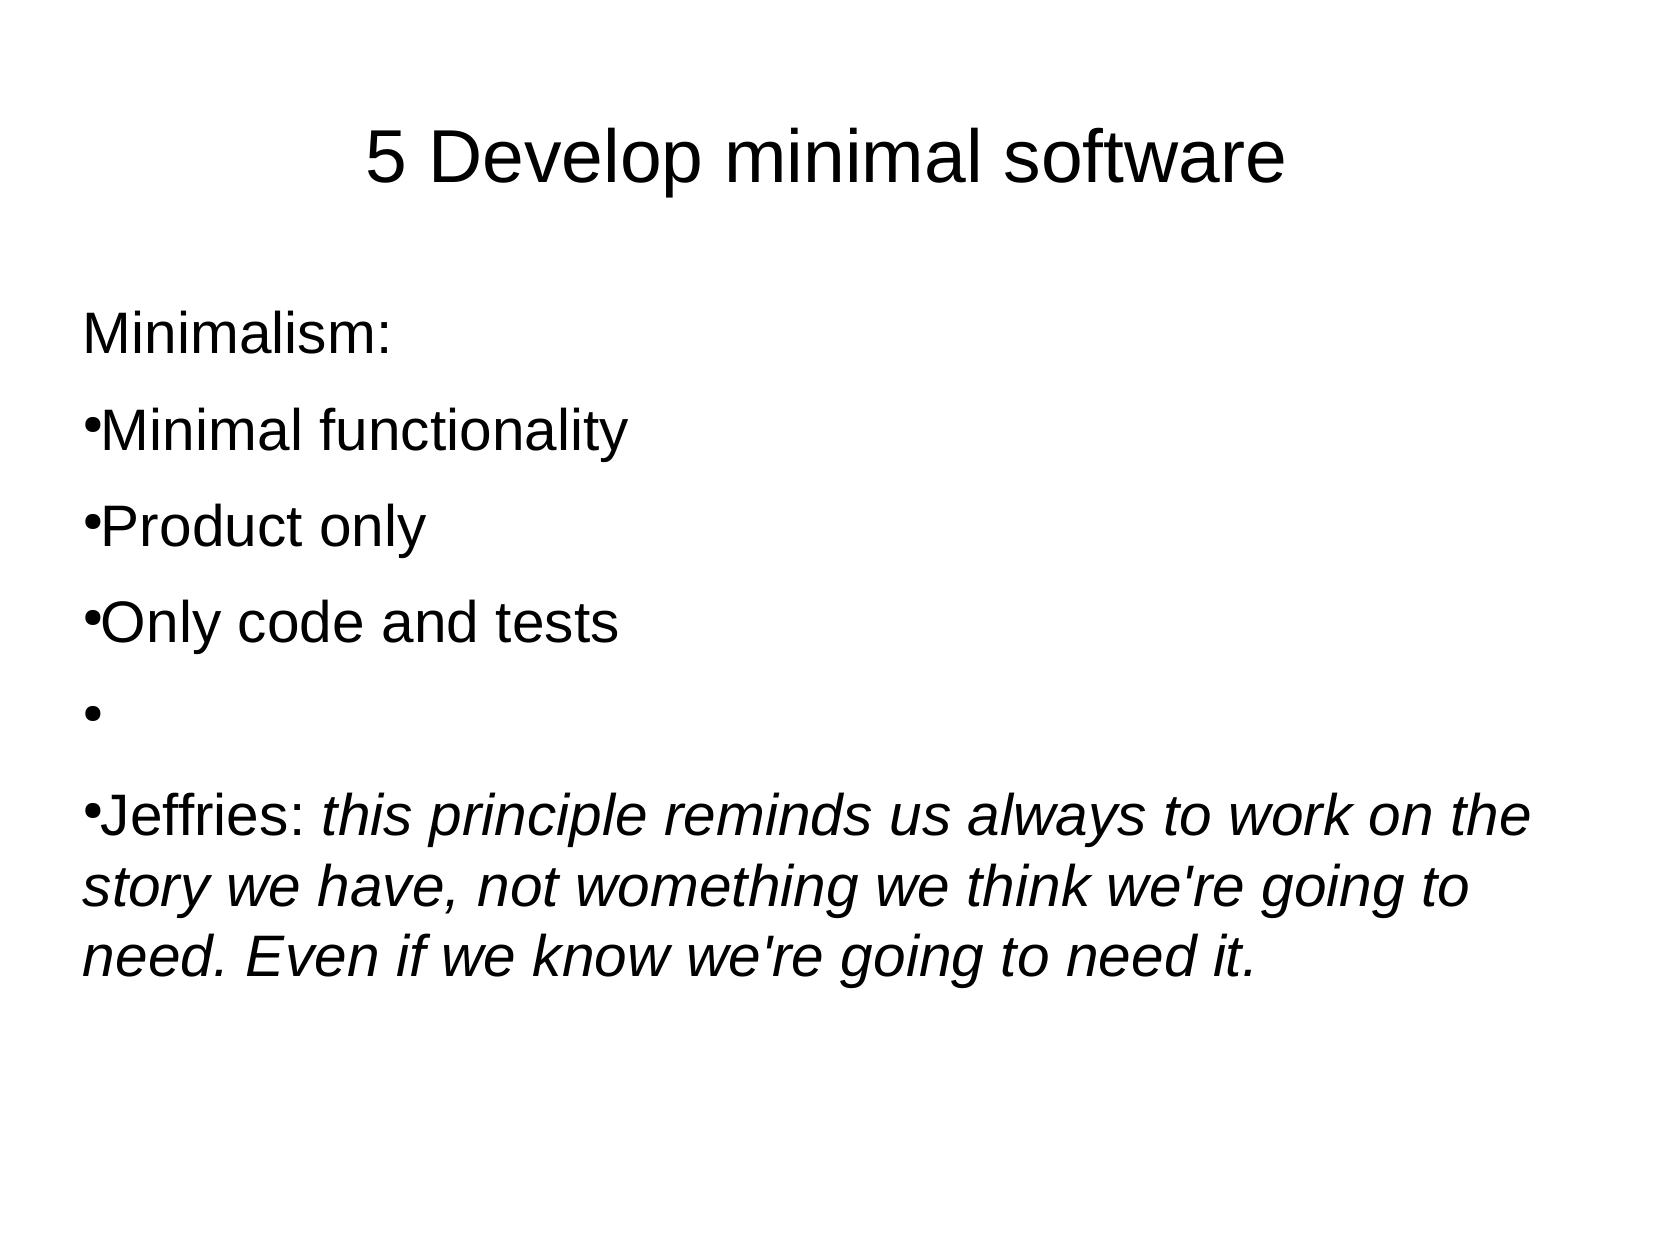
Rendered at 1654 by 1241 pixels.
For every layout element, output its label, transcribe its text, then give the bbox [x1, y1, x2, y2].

title 5 Develop minimal software [82, 49, 1571, 257]
list Minimalism: Minimal functionality Product only Only code and tests Jeffries: this principle reminds us always to work on the story we have, not womething we think we're going to need. Even if we know we're going to need it. [82, 295, 1571, 993]
